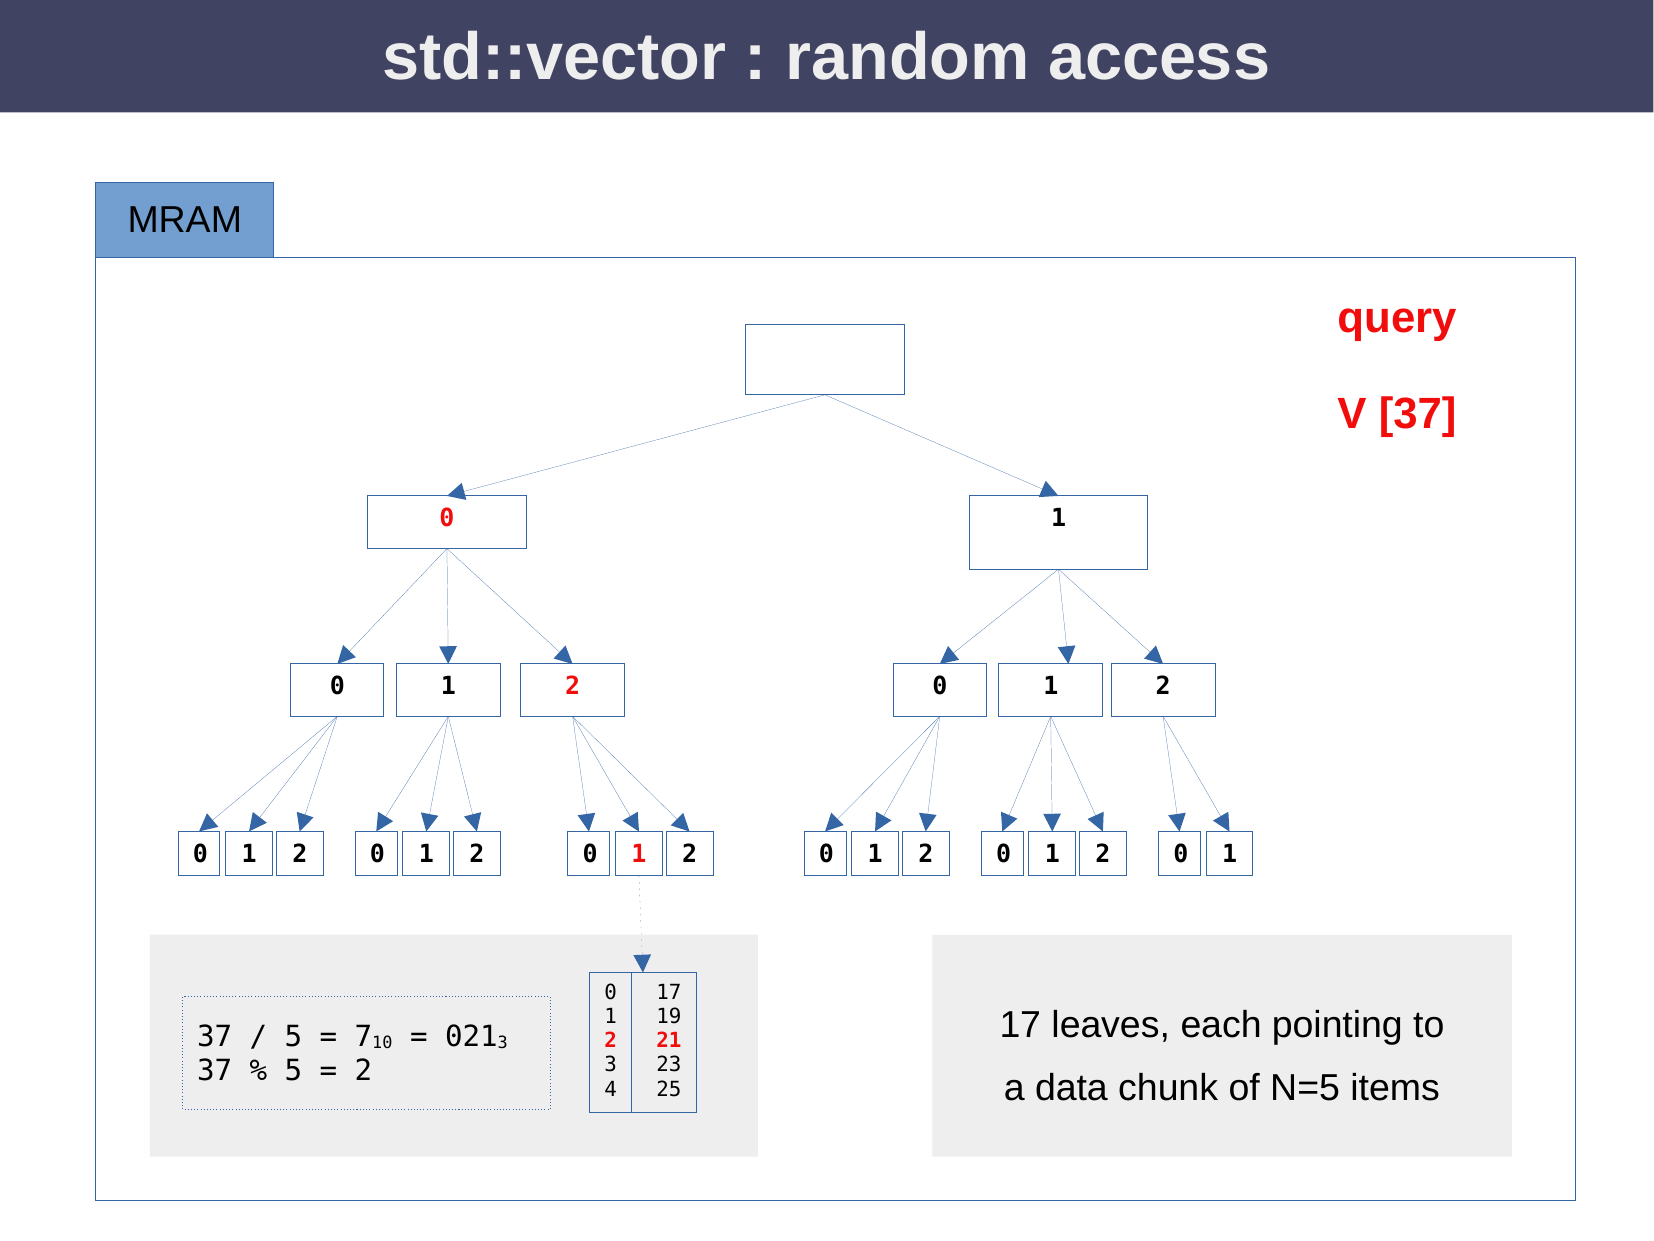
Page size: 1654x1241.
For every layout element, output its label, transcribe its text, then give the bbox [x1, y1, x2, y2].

text_box 0 [367, 495, 527, 549]
text_box 1 [998, 663, 1103, 717]
text_box 1 [225, 831, 273, 876]
text_box 0 [1158, 831, 1201, 876]
text_box 1 [615, 831, 663, 876]
text_box 1 [1028, 831, 1076, 876]
text_box query V [37] [1238, 293, 1556, 413]
text_box 2 [453, 831, 501, 876]
text_box 2 [276, 831, 324, 876]
text_box 0 [893, 663, 987, 717]
text_box 1 [969, 495, 1148, 570]
text_box 0 [981, 831, 1024, 876]
text_box 0 [355, 831, 398, 876]
text_box 1 [402, 831, 450, 876]
text_box 0 [290, 663, 384, 717]
text_box 17 leaves, each pointing to a data chunk of N=5 items [932, 934, 1512, 1157]
text_box 0 [178, 831, 220, 876]
text_box [149, 934, 758, 1157]
text_box 2 [520, 663, 625, 717]
text_box 1 [851, 831, 899, 876]
text_box 1 [1206, 831, 1253, 876]
text_box 2 [1079, 831, 1127, 876]
text_box 37 / 5 = 710 = 0213 37 % 5 = 2 [182, 996, 551, 1110]
text_box [745, 324, 905, 395]
text_box 2 [666, 831, 714, 876]
text_box 1 [396, 663, 501, 717]
text_box 0 [804, 831, 847, 876]
text_box 0 [567, 831, 610, 876]
text_box 2 [902, 831, 950, 876]
text_box MRAM [95, 182, 274, 258]
text_box 17 19 21 23 25 [631, 972, 697, 1113]
text_box 2 [1111, 663, 1216, 717]
text_box 0 1 2 3 4 [589, 972, 631, 1113]
text_box std::vector : random access [0, 0, 1654, 113]
